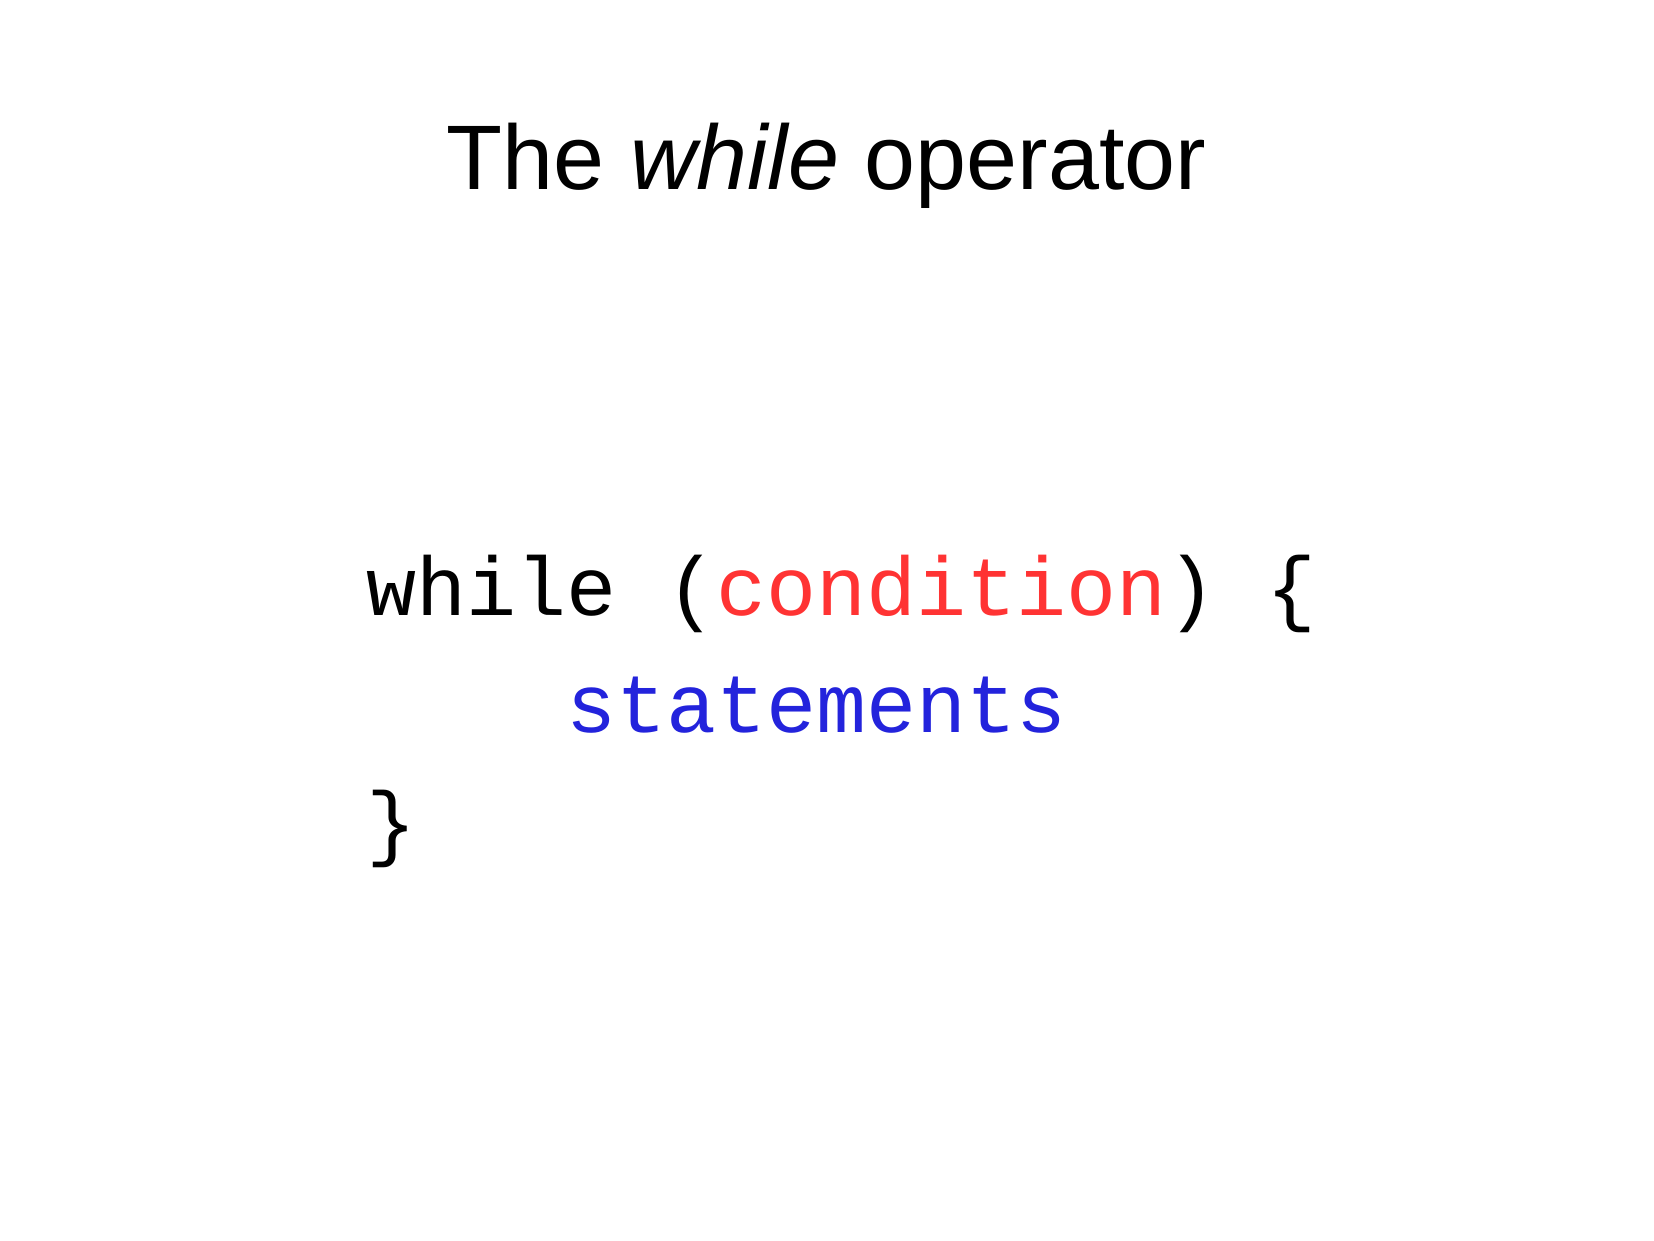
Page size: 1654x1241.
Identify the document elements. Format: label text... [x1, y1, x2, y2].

title The while operator [82, 56, 1571, 250]
subtitle while (condition) { statements } [82, 297, 1571, 1102]
